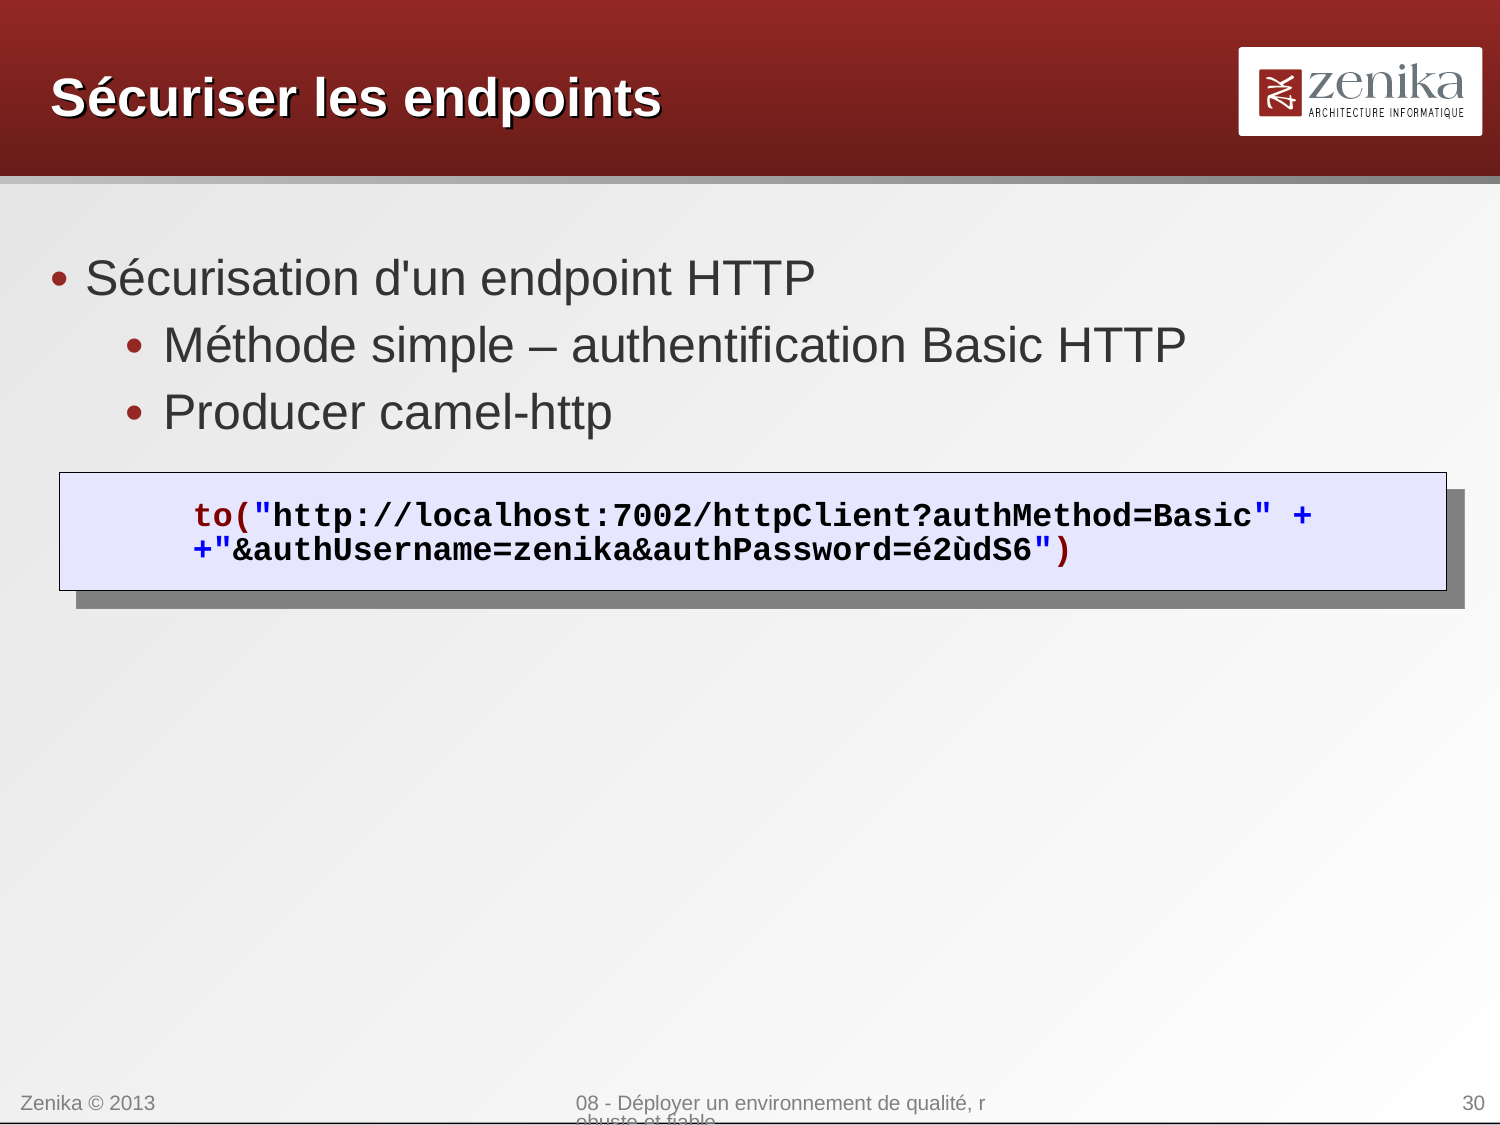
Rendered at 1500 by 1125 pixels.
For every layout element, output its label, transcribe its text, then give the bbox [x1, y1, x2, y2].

list Sécurisation d'un endpoint HTTP Méthode simple – authentification Basic HTTP Producer camel-http [50, 250, 1477, 1064]
text_box to("http://localhost:7002/httpClient?authMethod=Basic" + +"&authUsername=zenika&authPassword=é2ùdS6") [59, 472, 1447, 591]
title Sécuriser les endpoints [50, 22, 1206, 172]
picture [1257, 58, 1464, 125]
